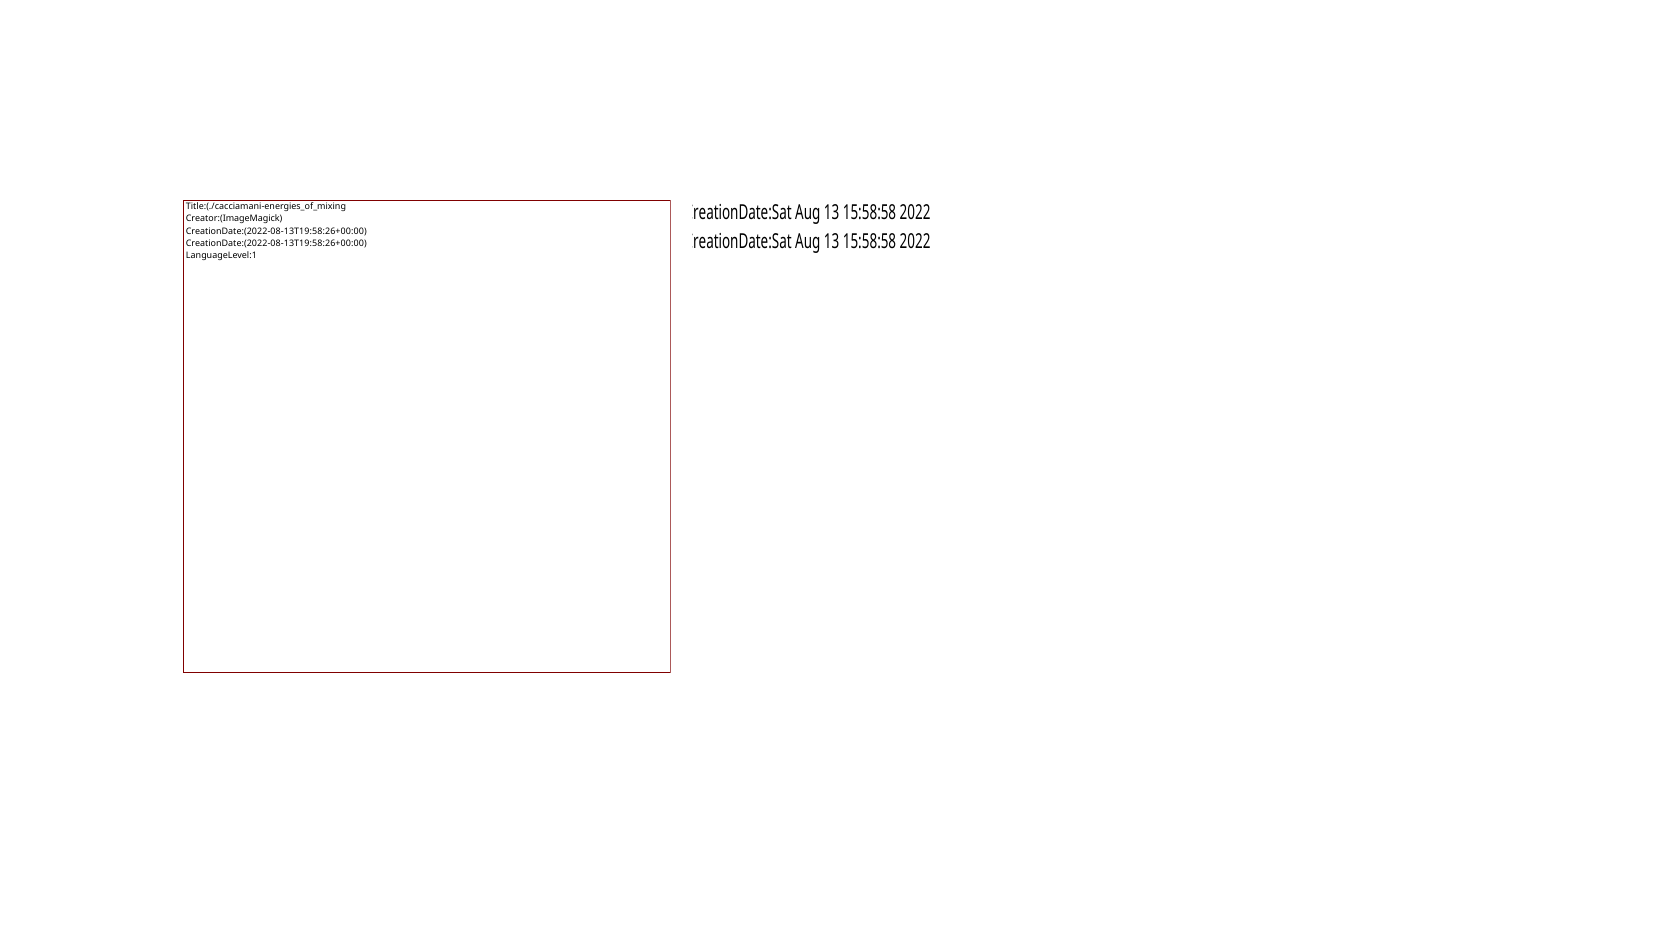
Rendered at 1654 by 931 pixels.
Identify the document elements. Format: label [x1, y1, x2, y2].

picture [692, 199, 1181, 672]
picture [183, 199, 671, 673]
